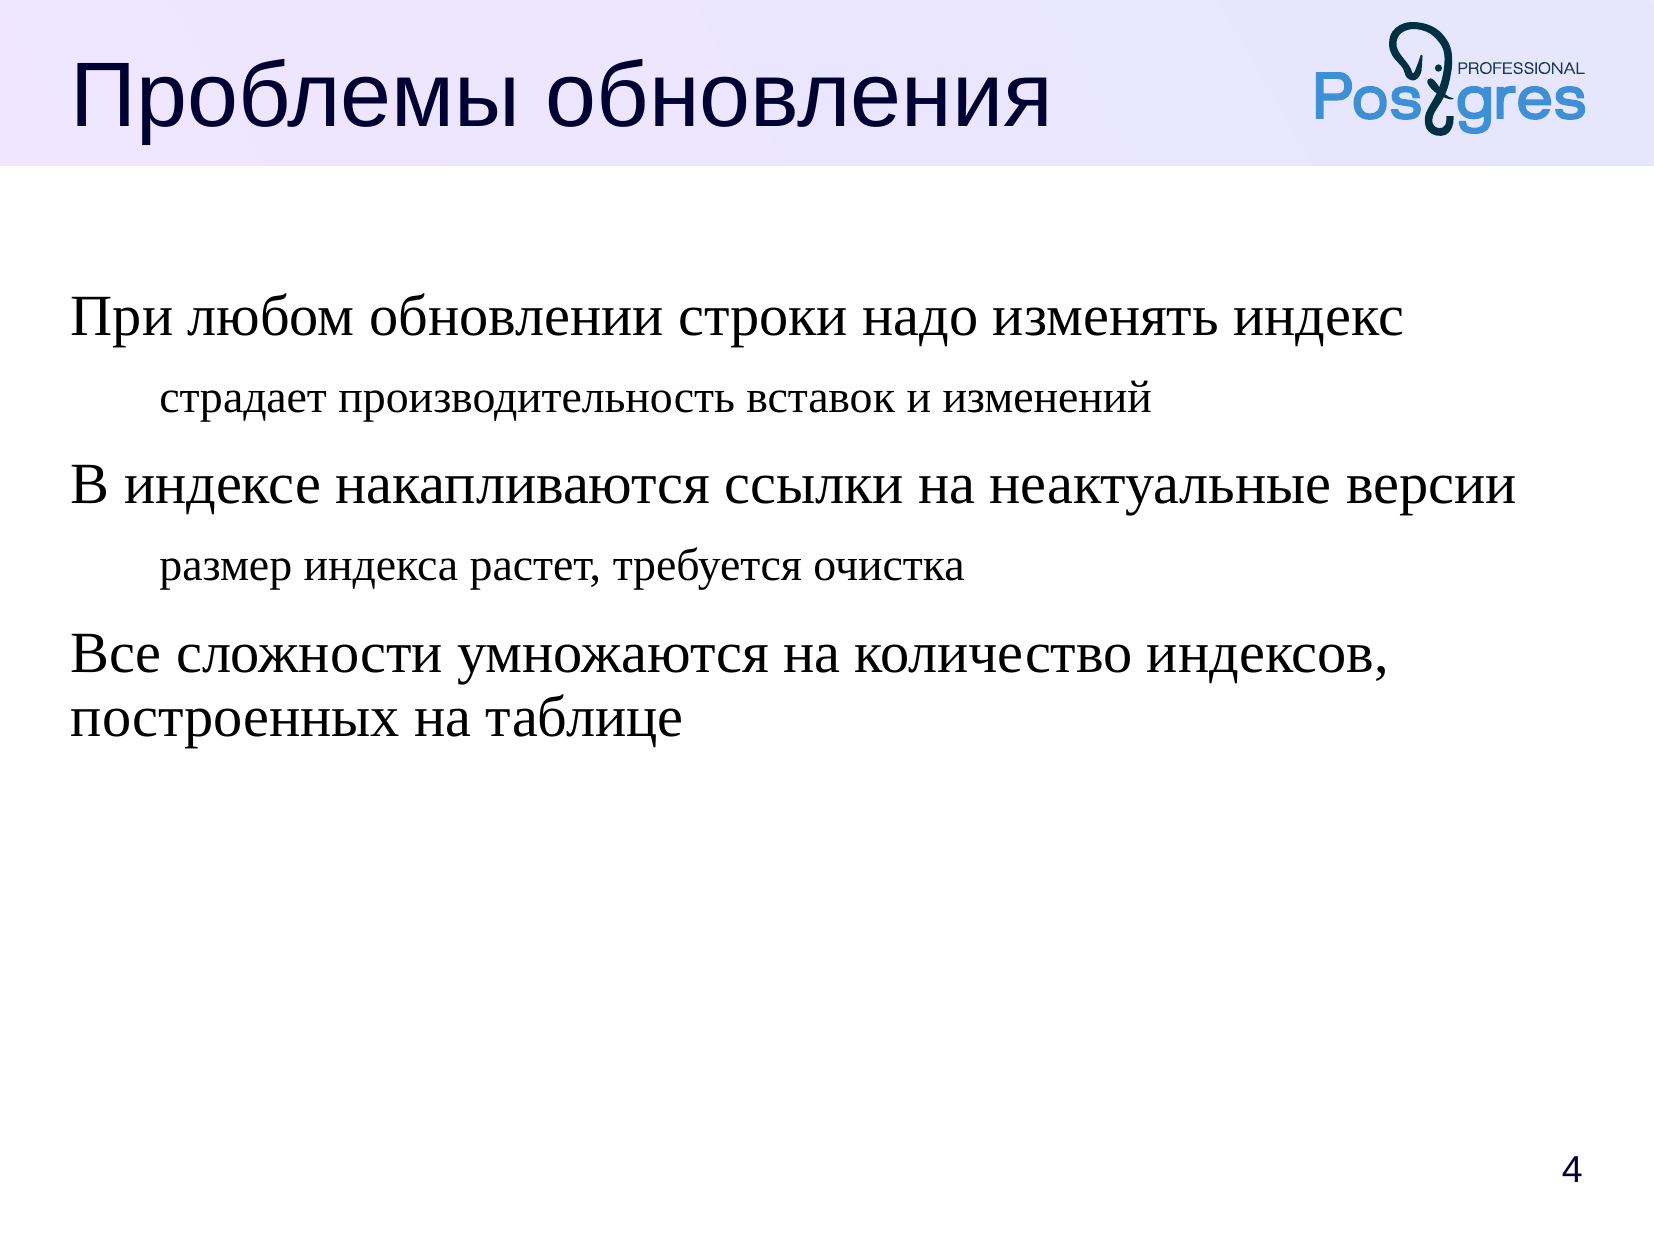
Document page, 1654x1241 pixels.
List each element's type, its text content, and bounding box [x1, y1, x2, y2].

list При любом обновлении строки надо изменять индекс страдает производительность вставок и изменений В индексе накапливаются ссылки на неактуальные версии размер индекса растет, требуется очистка Все сложности умножаются на количество индексов, построенных на таблице [70, 283, 1583, 1141]
title Проблемы обновления [70, 43, 1241, 147]
